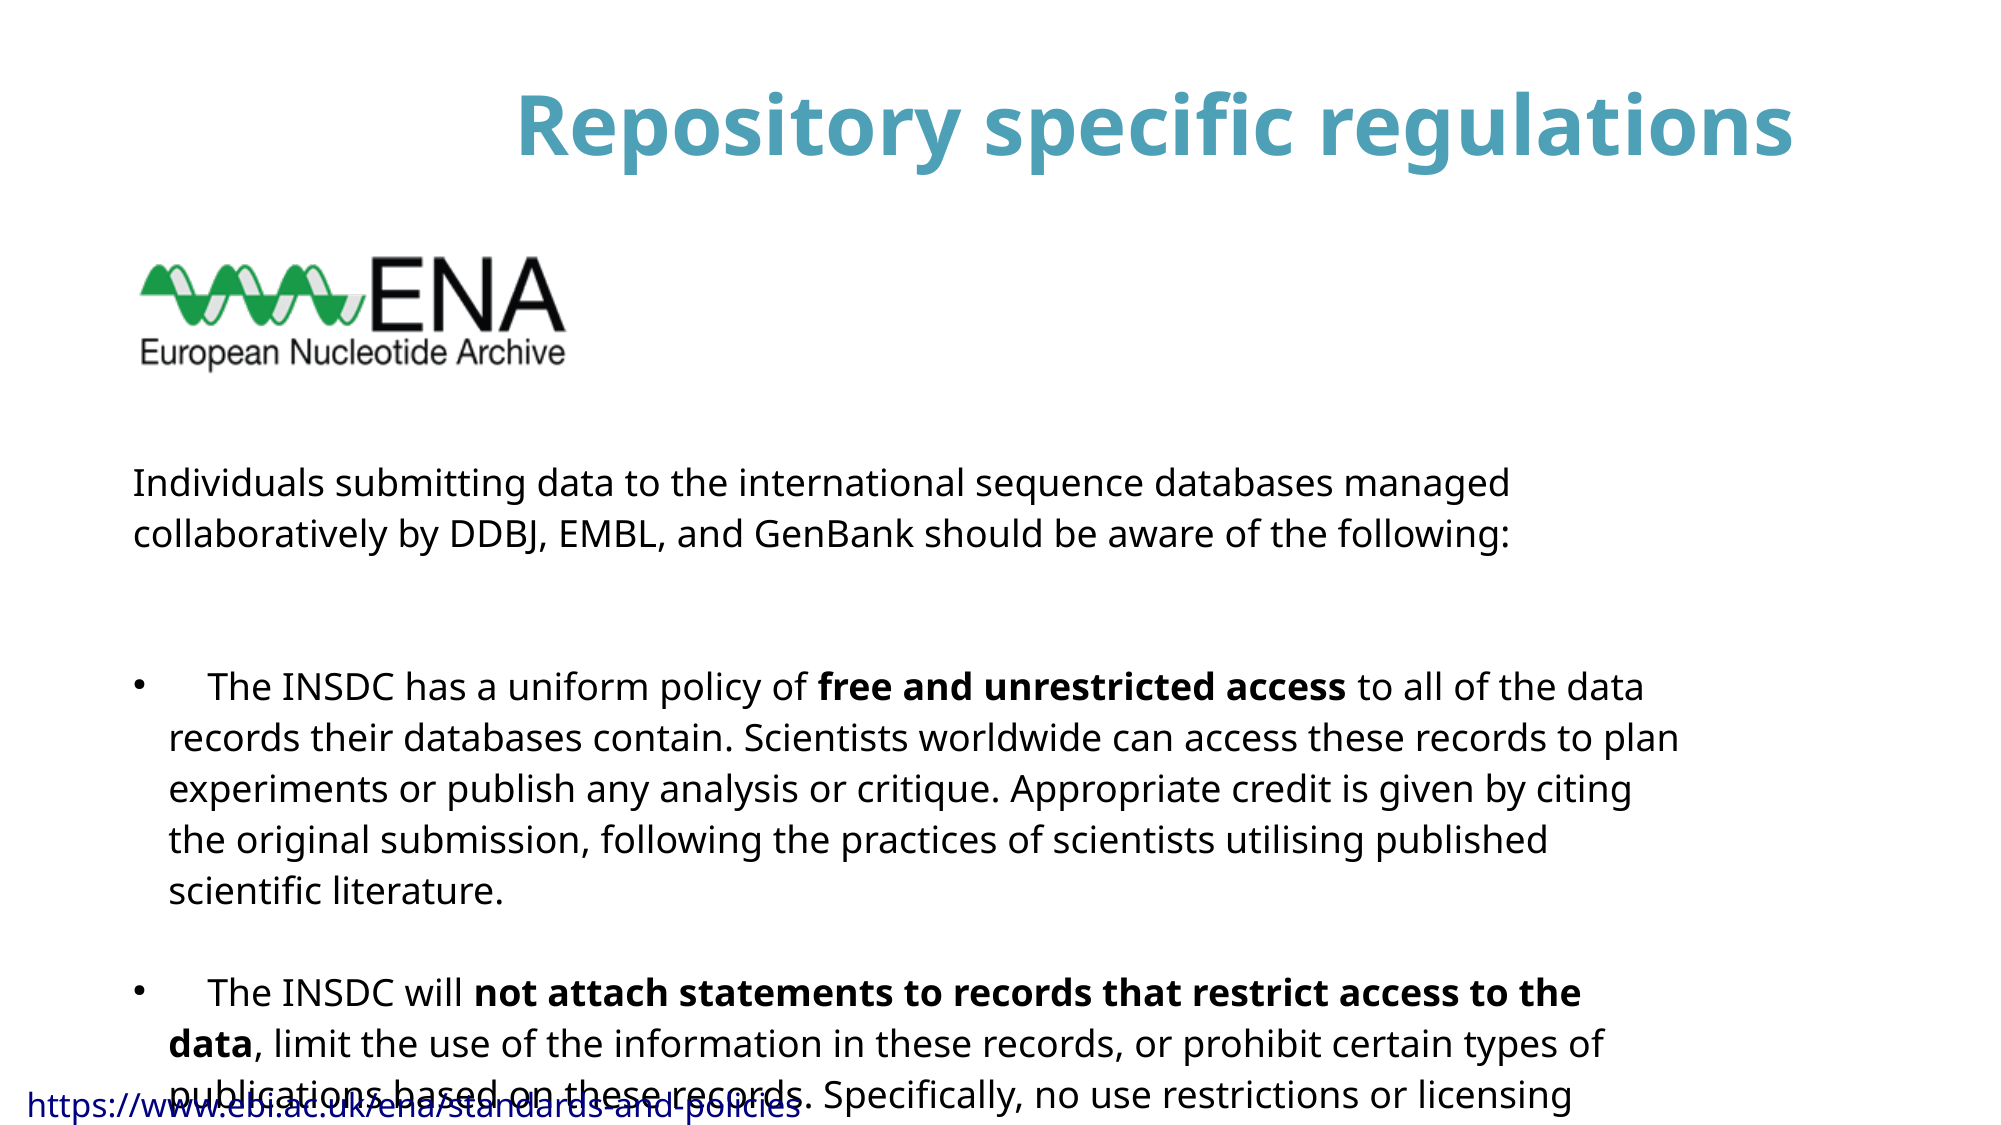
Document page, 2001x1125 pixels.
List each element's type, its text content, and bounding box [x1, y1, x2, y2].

text_box Individuals submitting data to the international sequence databases managed collaboratively by DDBJ, EMBL, and GenBank should be aware of the following: The INSDC has a uniform policy of free and unrestricted access to all of the data records their databases contain. Scientists worldwide can access these records to plan experiments or publish any analysis or critique. Appropriate credit is given by citing the original submission, following the practices of scientists utilising published scientific literature. The INSDC will not attach statements to records that restrict access to the data, limit the use of the information in these records, or prohibit certain types of publications based on these records. Specifically, no use restrictions or licensing requirements will be included in any sequence data records, and no restrictions or licensing fees will be placed on the redistribution or use of the database by any party. ... [118, 397, 1701, 1051]
picture [129, 249, 580, 378]
text_box Repository specific regulations [499, 59, 1626, 212]
text_box https://www.ebi.ac.uk/ena/standards-and-policies [11, 1074, 725, 1123]
